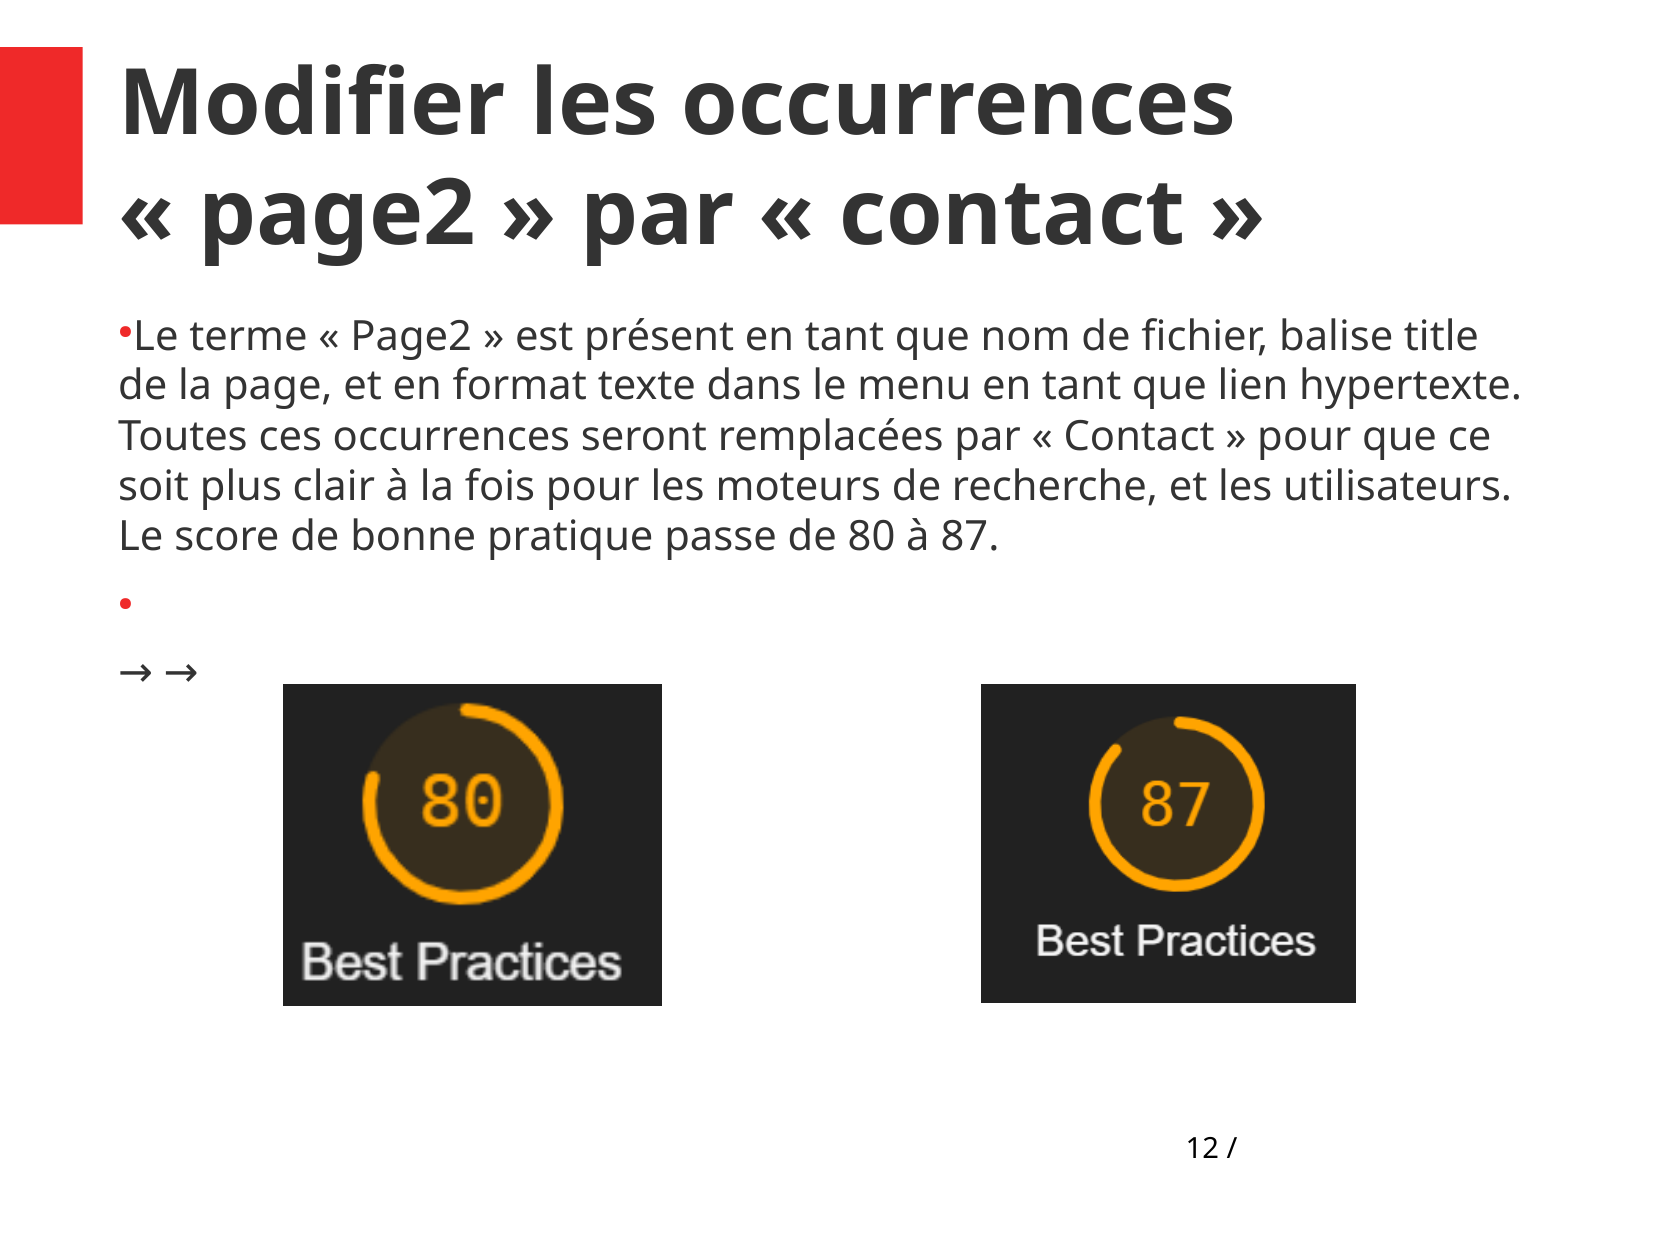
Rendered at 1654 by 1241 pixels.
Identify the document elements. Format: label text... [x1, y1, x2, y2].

picture [981, 684, 1356, 1004]
title Modifier les occurrences « page2 » par « contact » [118, 27, 1571, 278]
picture [283, 685, 662, 1006]
list Le terme « Page2 » est présent en tant que nom de fichier, balise title de la page, et en format texte dans le menu en tant que lien hypertexte. Toutes ces occurrences seront remplacées par « Contact » pour que ce soit plus clair à la fois pour les moteurs de recherche, et les utilisateurs. Le score de bonne pratique passe de 80 à 87. → → [118, 308, 1536, 1028]
text_box / [1185, 1129, 1571, 1216]
